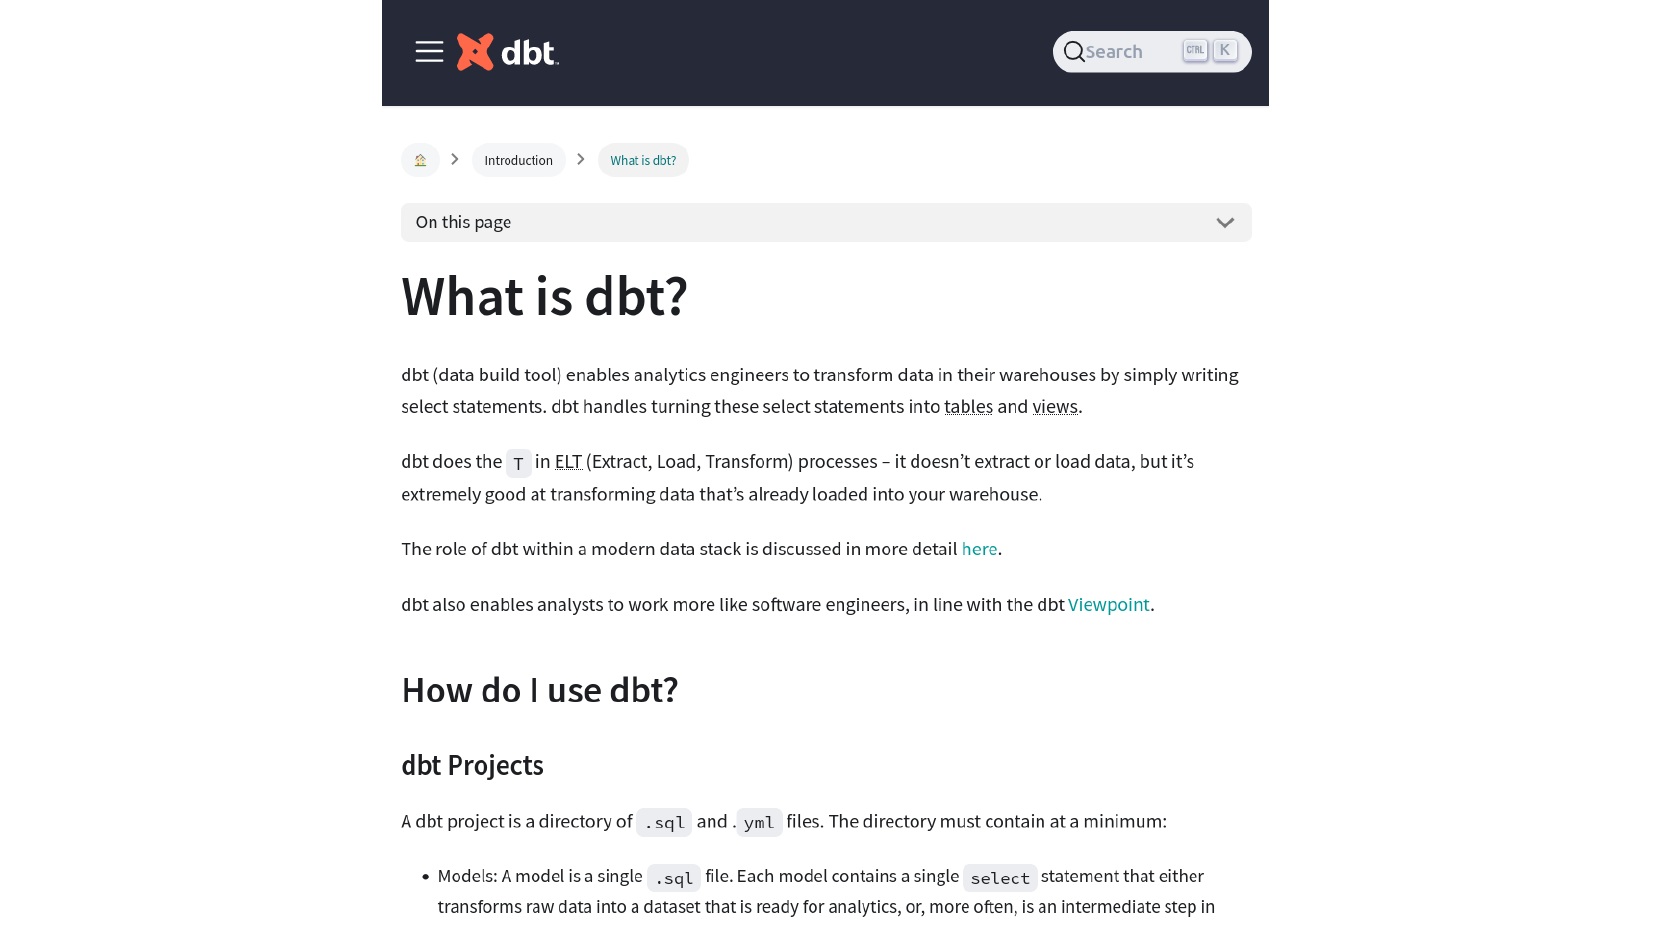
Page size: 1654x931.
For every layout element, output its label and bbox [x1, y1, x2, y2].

picture [382, 0, 1269, 928]
